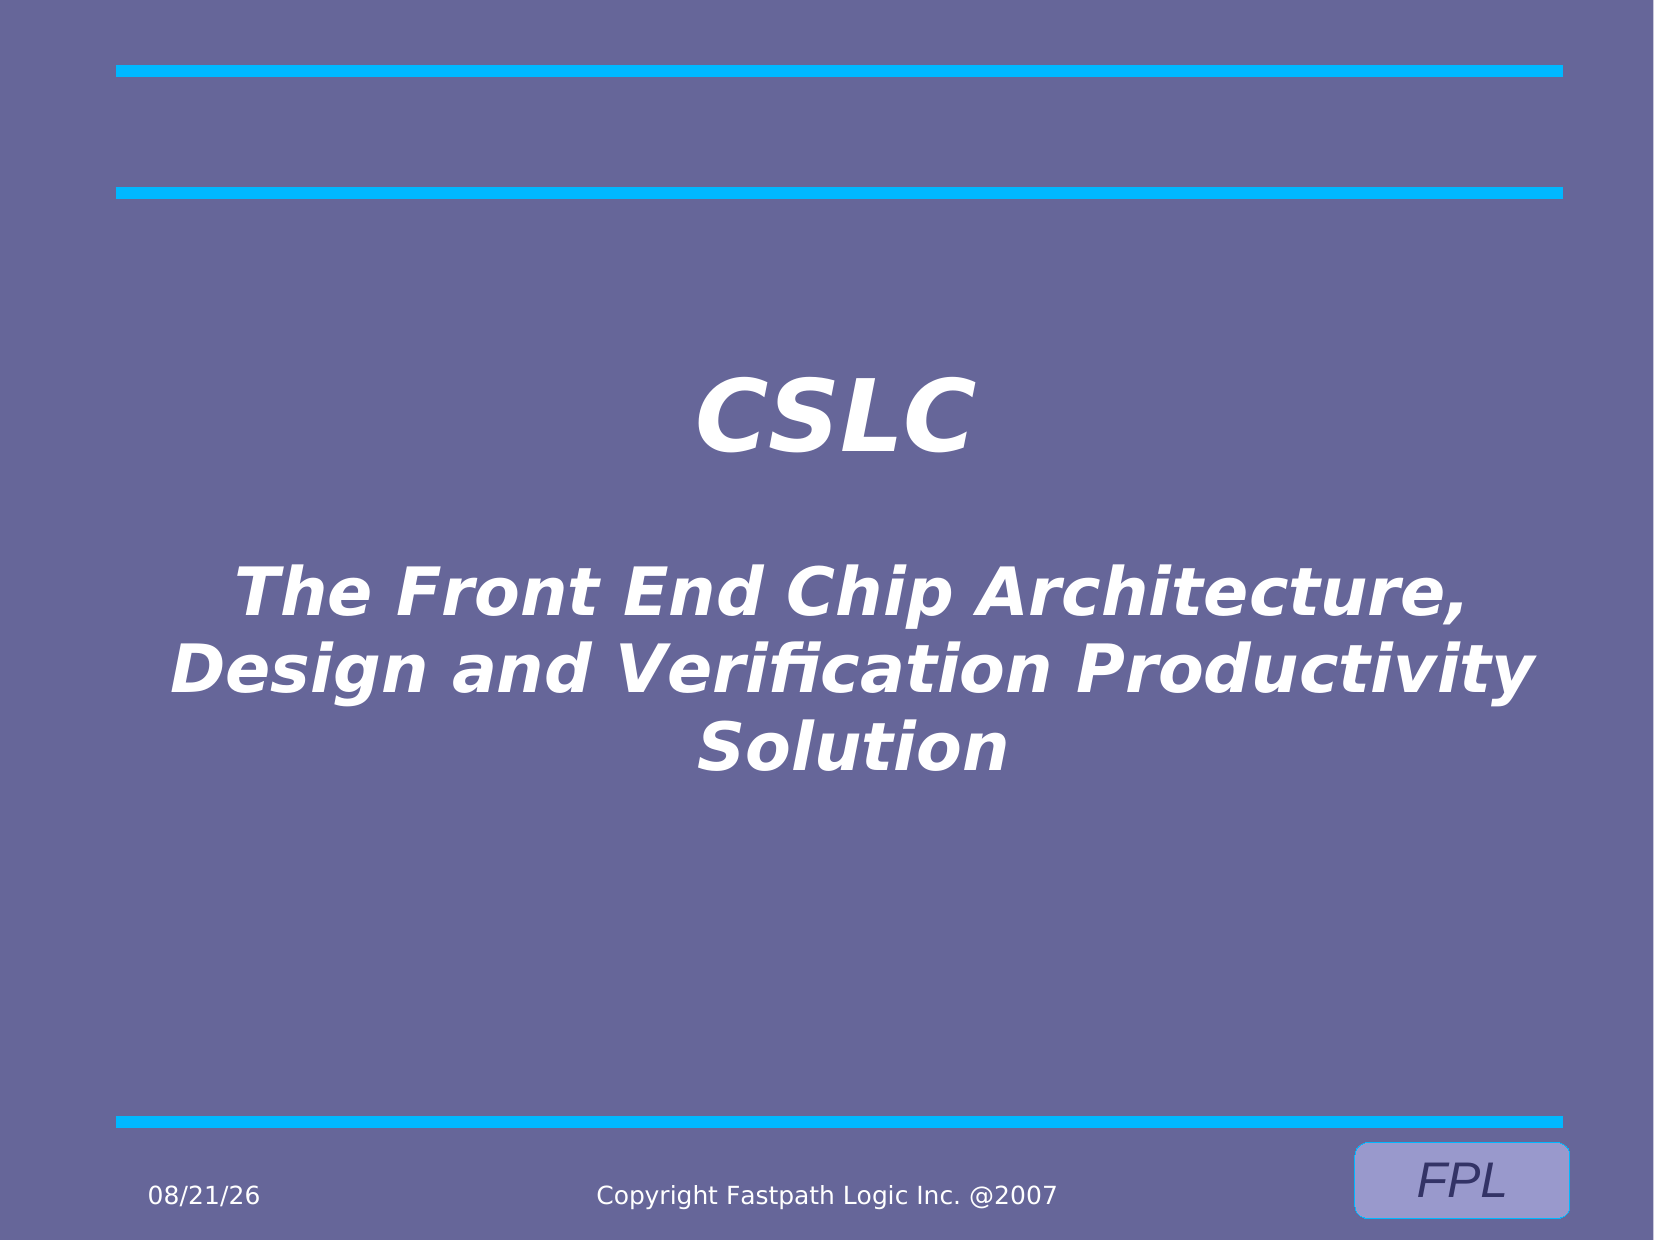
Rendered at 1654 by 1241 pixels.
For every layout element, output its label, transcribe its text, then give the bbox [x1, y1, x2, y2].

title CSLC The Front End Chip Architecture, Design and Verification Productivity Solution [147, 358, 1560, 787]
